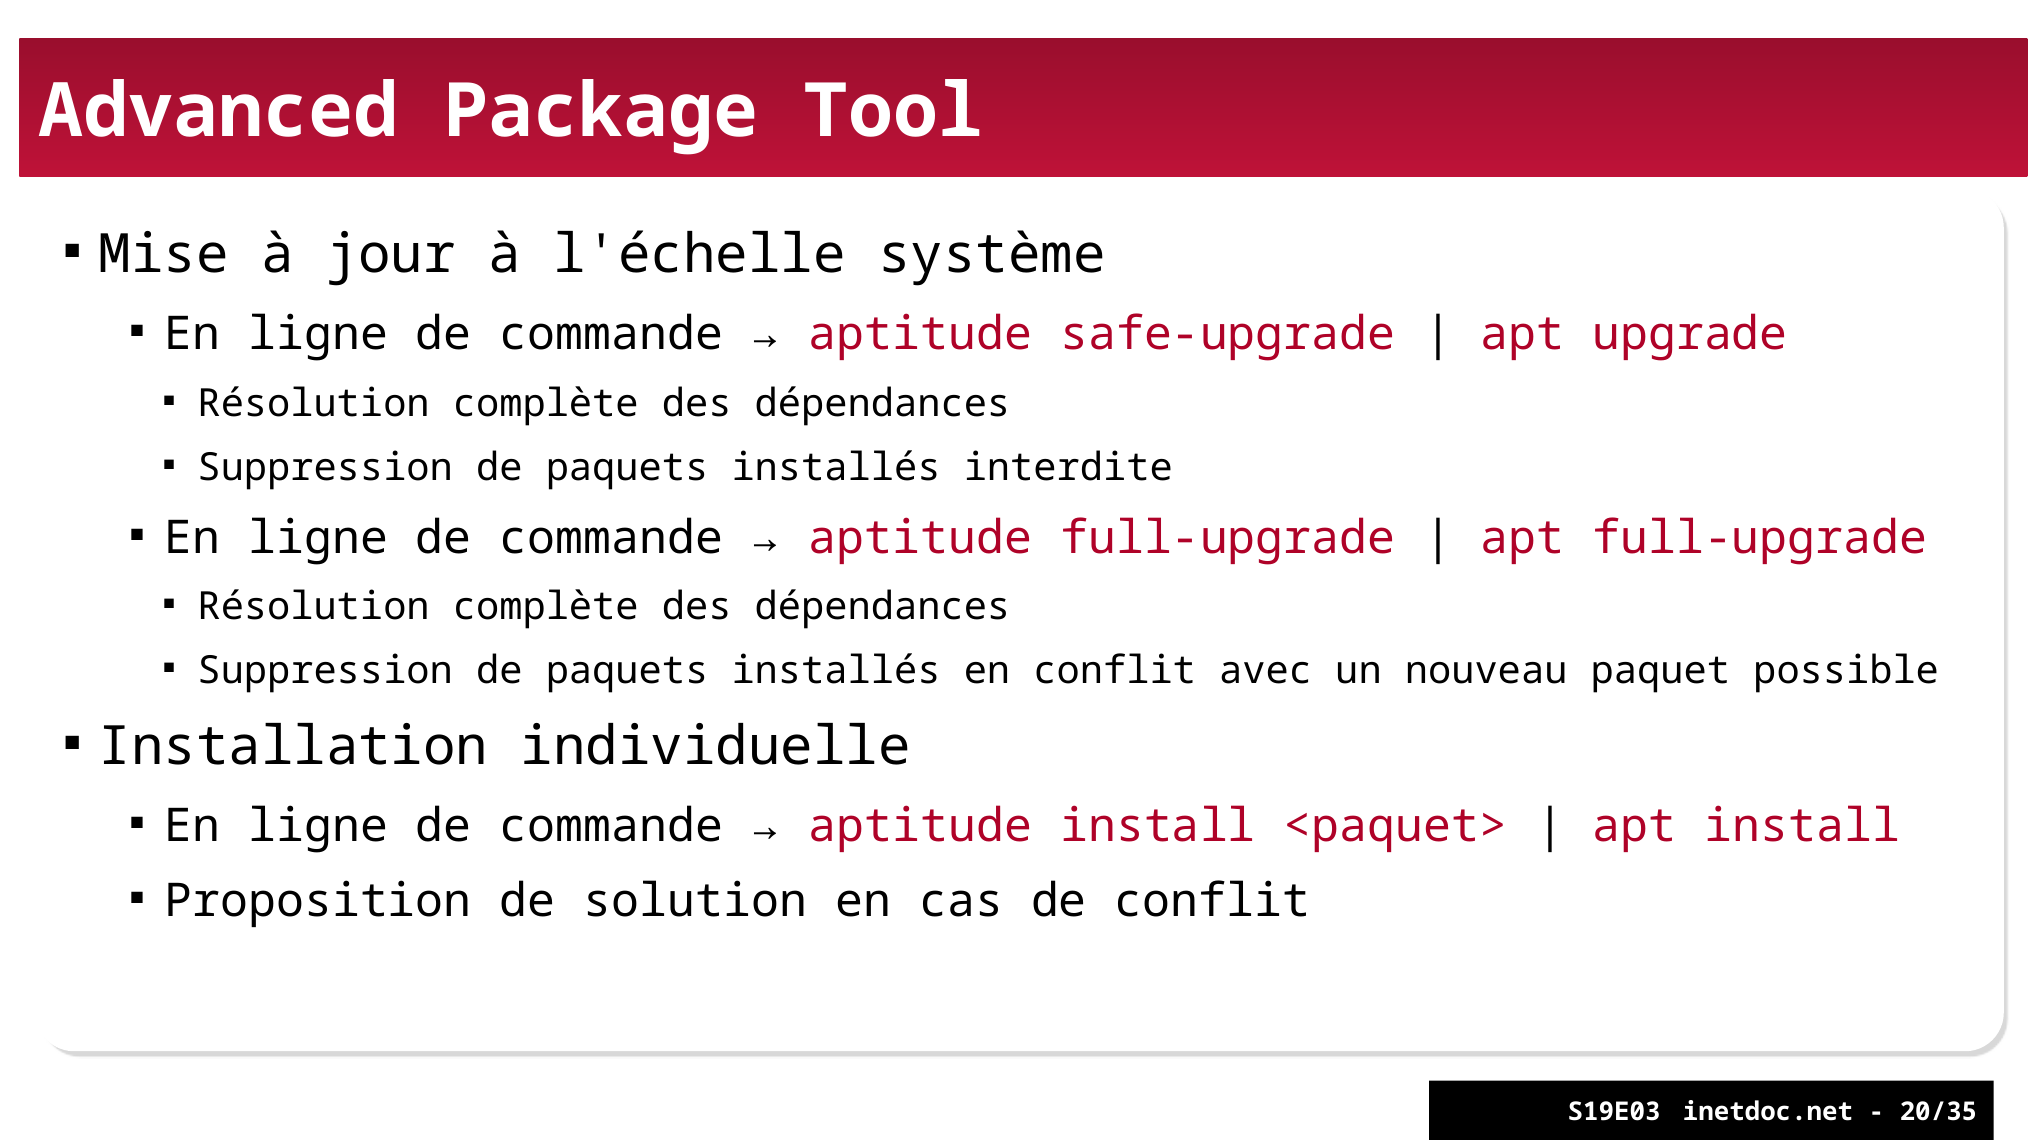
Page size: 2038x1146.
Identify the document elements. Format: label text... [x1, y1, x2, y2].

text_box Advanced Package Tool [19, 38, 2028, 177]
text_box S19E03 inetdoc.net - <numéro>/35 [1429, 1080, 1994, 1140]
text_box Mise à jour à l'échelle système En ligne de commande → aptitude safe-upgrade | apt upgrade Résolution complète des dépendances Suppression de paquets installés interdite En ligne de commande → aptitude full-upgrade | apt full-upgrade Résolution complète des dépendances Suppression de paquets installés en conflit avec un nouveau paquet possible Installation individuelle En ligne de commande → aptitude install <paquet> | apt install Proposition de solution en cas de conflit [35, 188, 2004, 1052]
